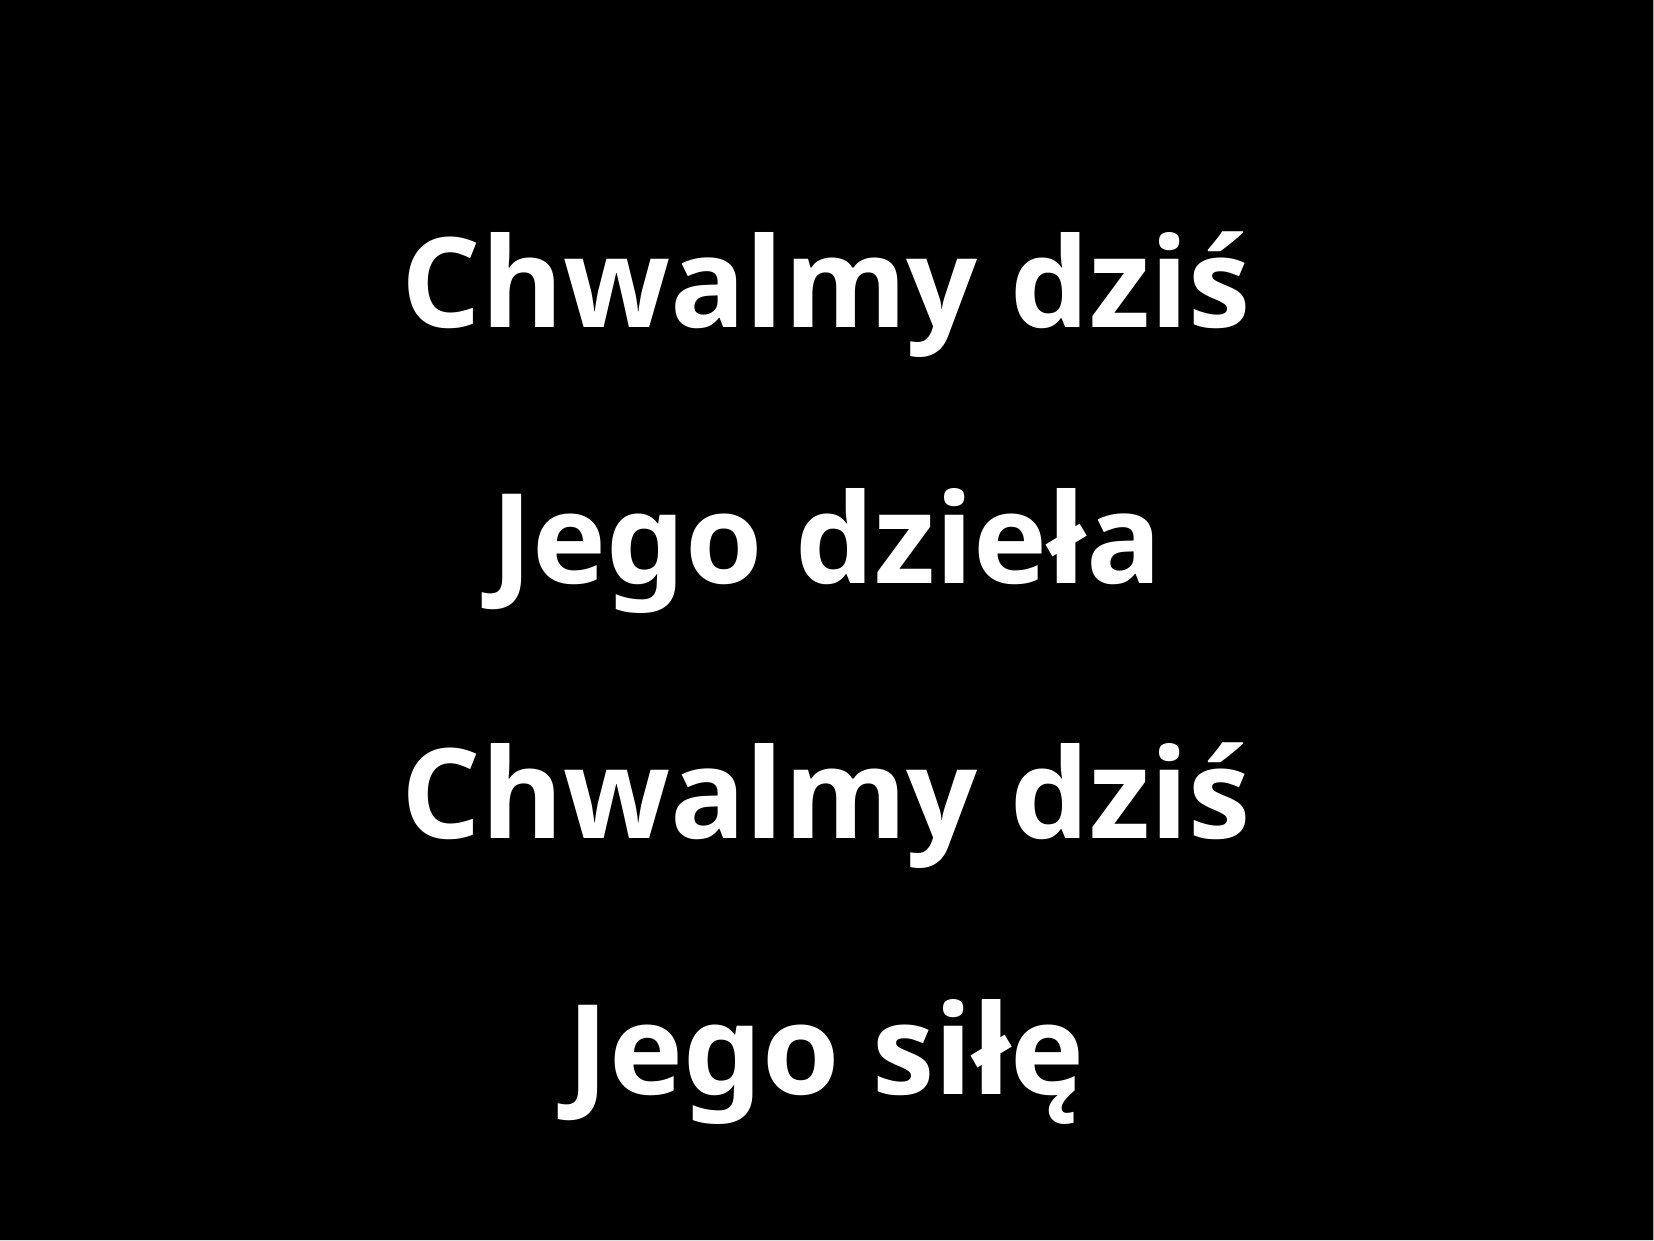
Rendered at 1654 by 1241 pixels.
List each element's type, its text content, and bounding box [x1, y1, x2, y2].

title Chwalmy dziś Jego dzieła Chwalmy dziś Jego siłę [0, 0, 1654, 1241]
